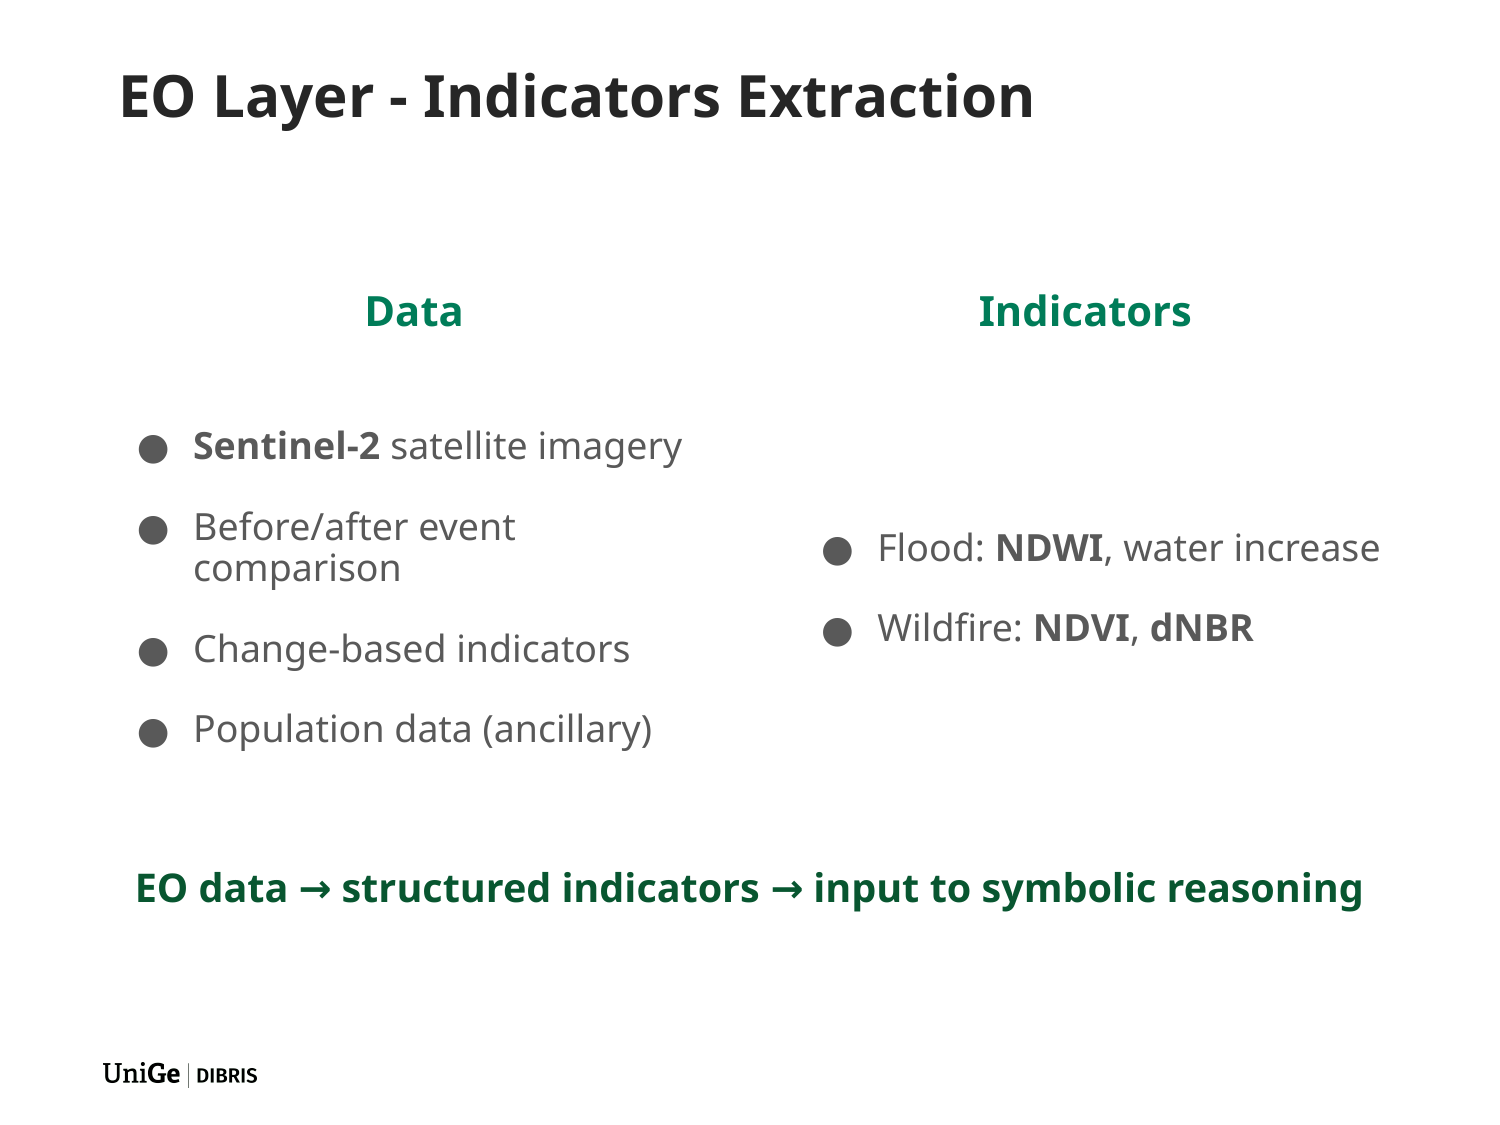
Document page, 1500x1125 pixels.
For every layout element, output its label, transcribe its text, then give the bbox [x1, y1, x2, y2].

text_box Sentinel-2 satellite imagery Before/after event comparison Change-based indicators Population data (ancillary) [103, 380, 726, 800]
text_box EO data → structured indicators → input to symbolic reasoning [103, 860, 1397, 953]
text_box Data [103, 246, 726, 380]
text_box Indicators [761, 246, 1410, 380]
text_box Flood: NDWI, water increase Wildfire: NDVI, dNBR [787, 483, 1410, 695]
picture [103, 1062, 257, 1088]
text_box EO Layer - Indicators Extraction [103, 59, 1397, 222]
